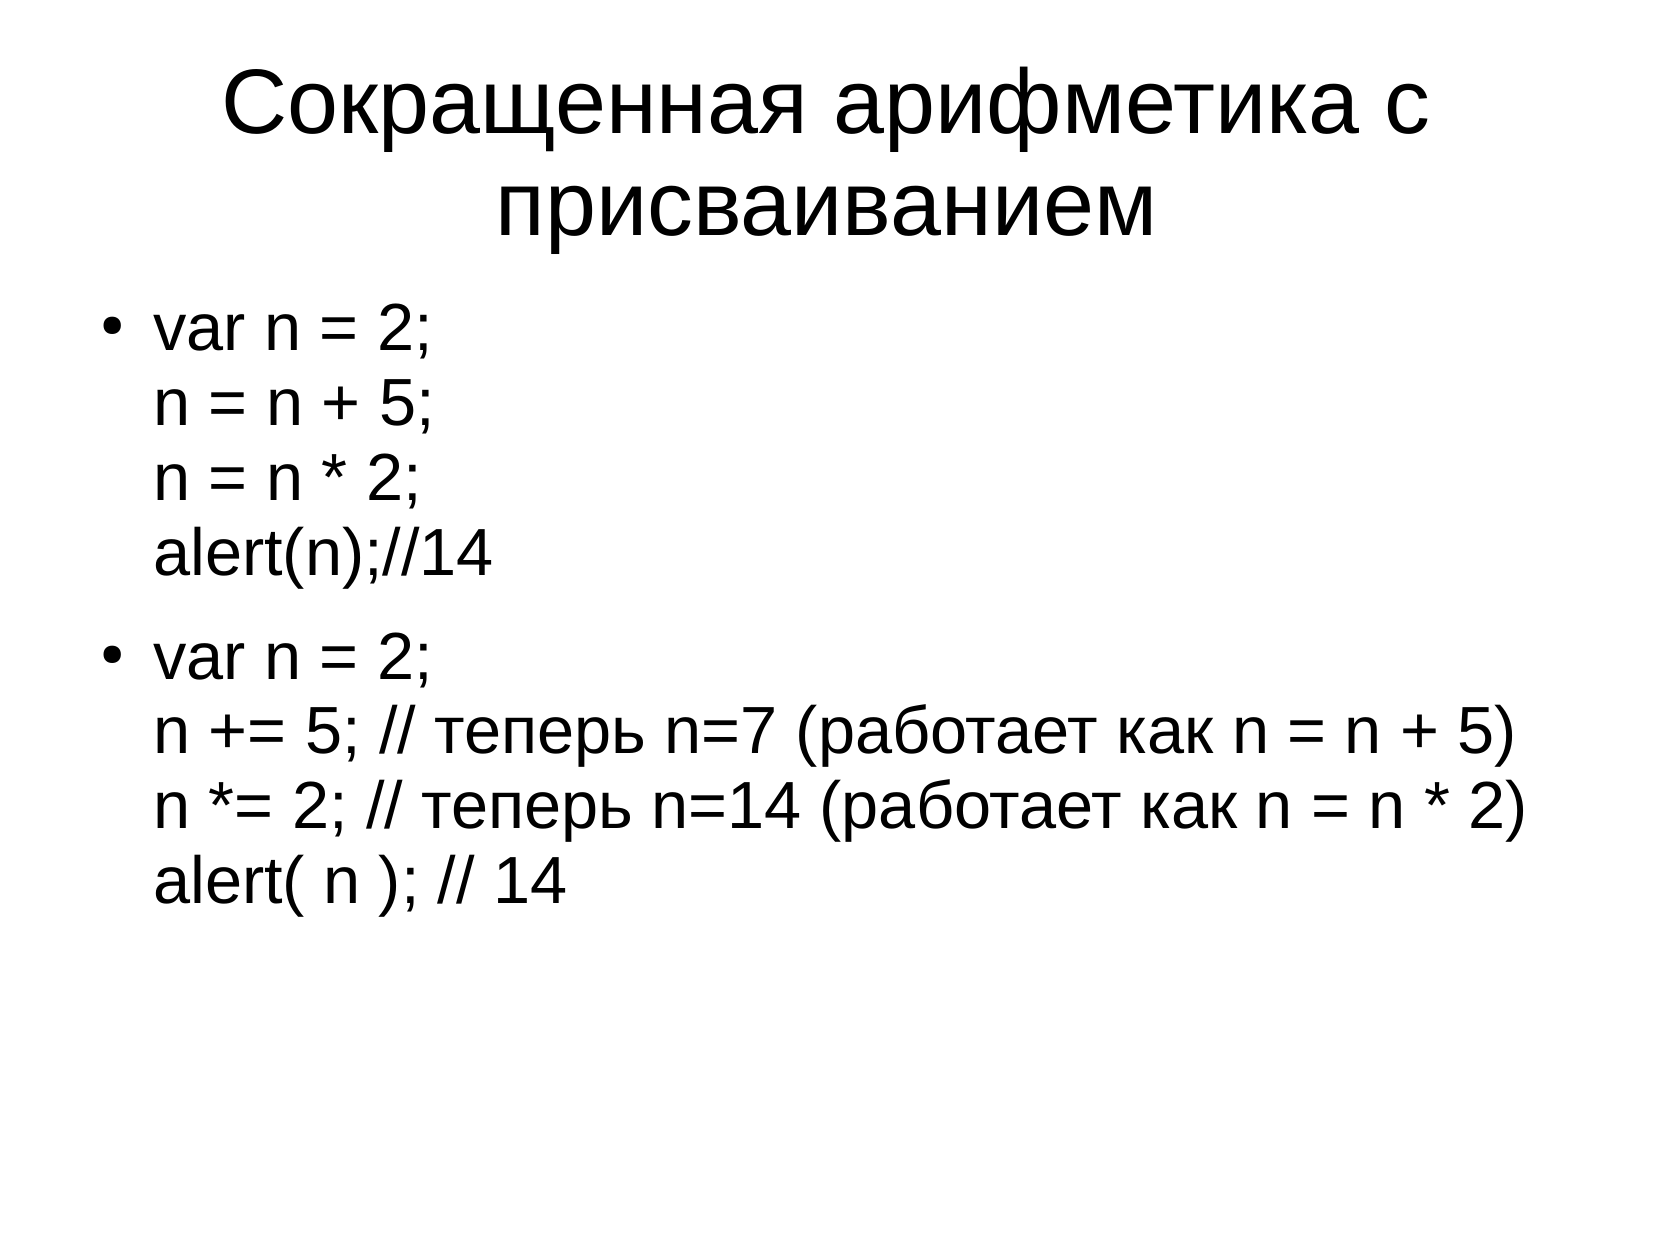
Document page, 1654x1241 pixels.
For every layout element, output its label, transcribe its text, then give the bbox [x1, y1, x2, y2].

list var n = 2; n = n + 5; n = n * 2; alert(n);//14 var n = 2; n += 5; // теперь n=7 (работает как n = n + 5) n *= 2; // теперь n=14 (работает как n = n * 2) alert( n ); // 14 [82, 290, 1571, 1109]
title Сокращенная арифметика с присваиванием [82, 49, 1571, 257]
